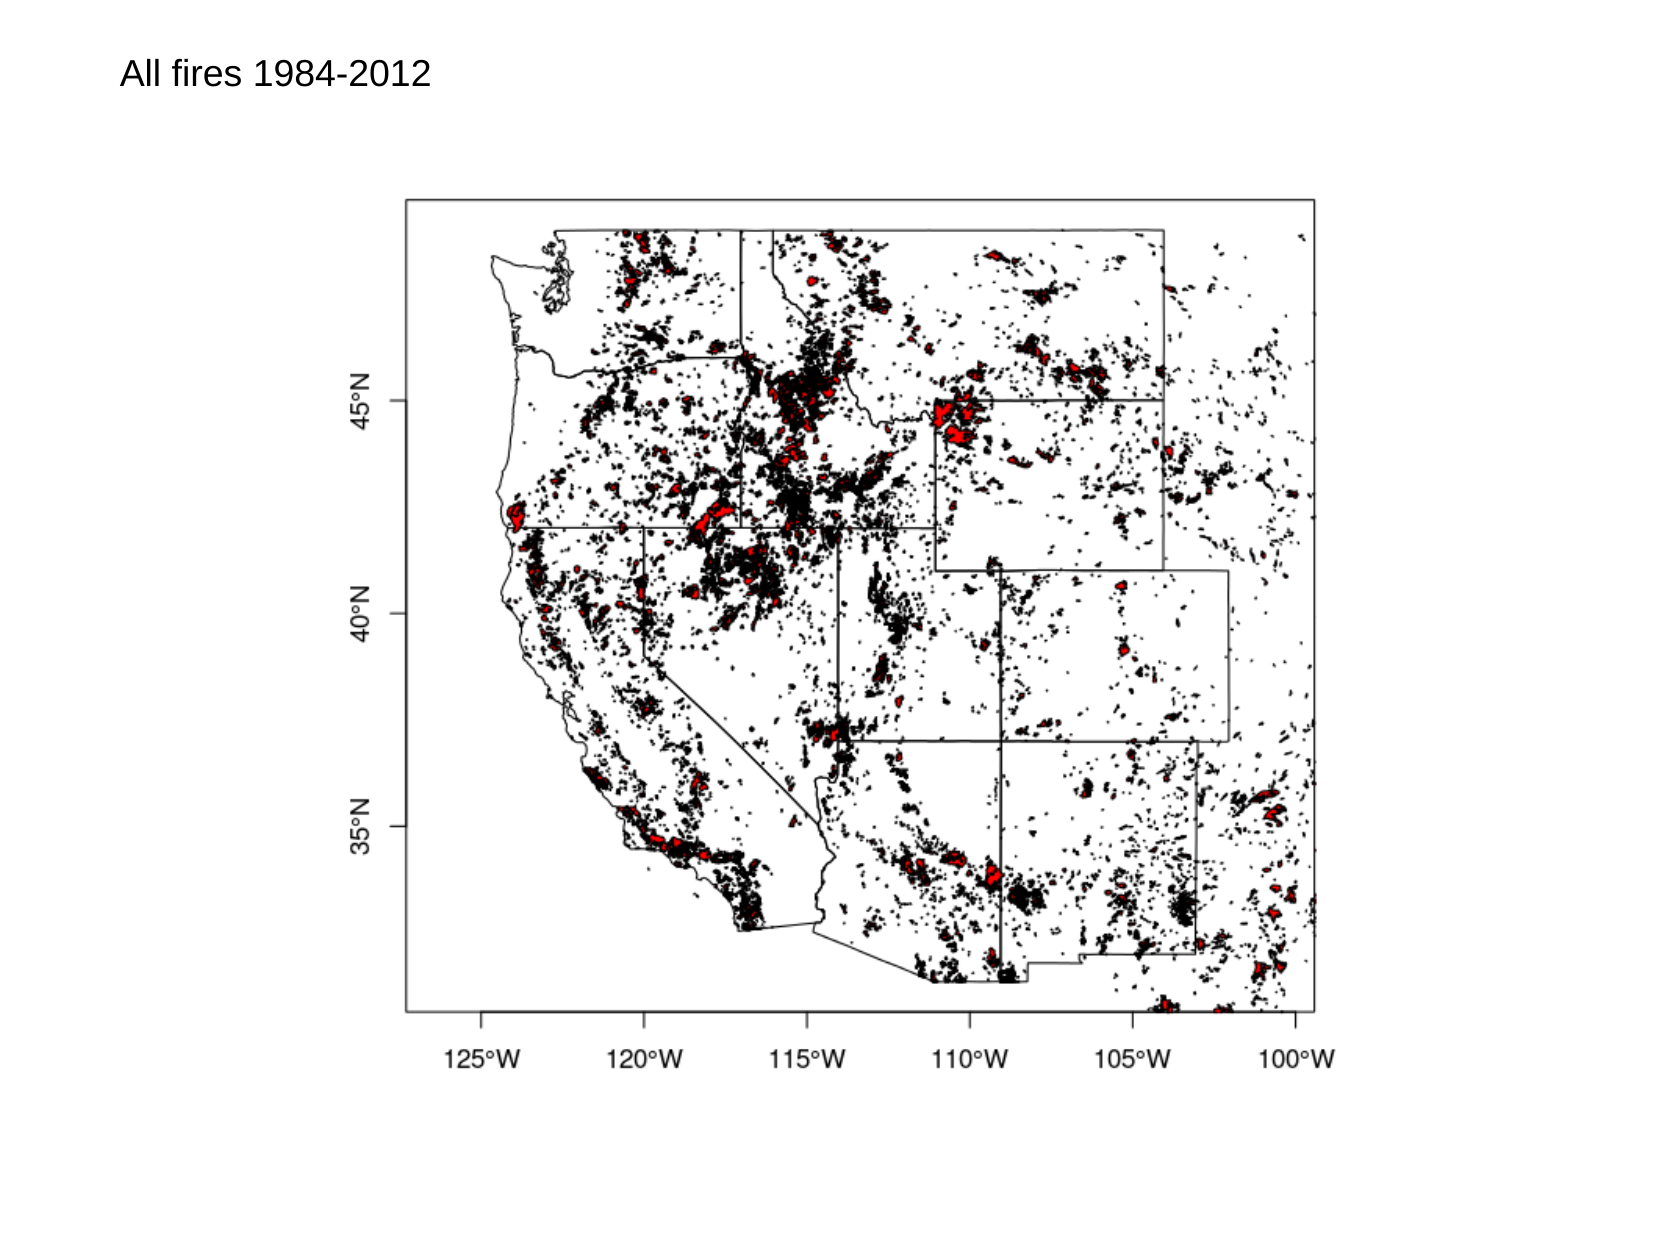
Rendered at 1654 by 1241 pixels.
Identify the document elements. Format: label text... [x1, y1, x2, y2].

picture [277, 71, 1381, 1173]
text_box All fires 1984-2012 [105, 45, 721, 102]
